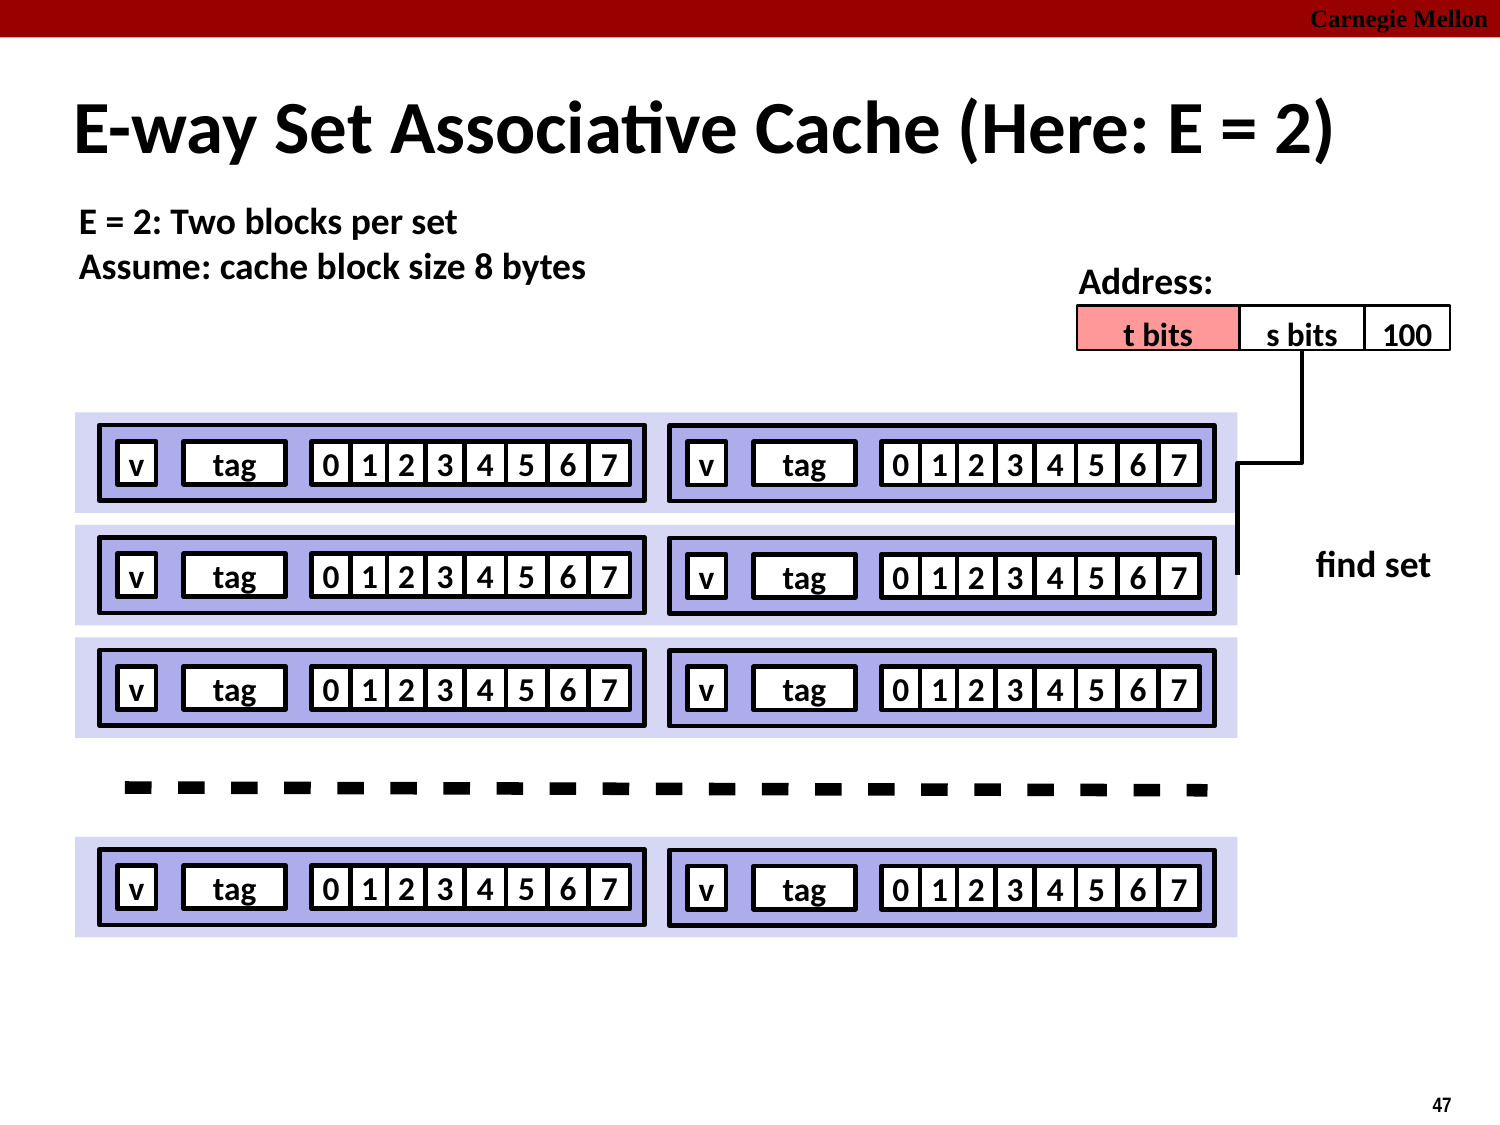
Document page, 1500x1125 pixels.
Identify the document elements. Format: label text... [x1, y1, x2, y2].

text_box tag [753, 554, 856, 598]
text_box 1 [350, 865, 387, 909]
text_box 4 [1034, 441, 1076, 485]
text_box 1 [350, 441, 387, 485]
text_box 6 [548, 553, 589, 597]
text_box 3 [995, 666, 1034, 710]
text_box 2 [957, 666, 995, 710]
text_box 4 [1034, 866, 1076, 910]
text_box 7 [589, 441, 630, 485]
text_box 7 [1159, 866, 1200, 910]
text_box 4 [1034, 554, 1076, 598]
text_box 6 [548, 666, 589, 710]
text_box 0 [311, 865, 350, 909]
text_box 0 [881, 666, 920, 710]
text_box 1 [920, 441, 957, 485]
text_box 5 [1076, 866, 1118, 910]
text_box 4 [464, 865, 506, 909]
text_box 2 [387, 865, 425, 909]
text_box 3 [425, 553, 464, 597]
text_box 0 [881, 441, 920, 485]
text_box 6 [1118, 666, 1159, 710]
text_box 5 [506, 553, 548, 597]
text_box E = 2: Two blocks per set Assume: cache block size 8 bytes [64, 189, 602, 295]
text_box [75, 524, 1238, 626]
text_box 100 [1364, 305, 1450, 350]
text_box 7 [589, 666, 630, 710]
text_box v [687, 554, 726, 598]
text_box s bits [1239, 305, 1364, 350]
text_box tag [183, 666, 286, 710]
text_box 5 [1076, 554, 1118, 598]
text_box 3 [995, 866, 1034, 910]
text_box tag [183, 441, 286, 485]
text_box 4 [464, 553, 506, 597]
text_box 7 [1159, 666, 1200, 710]
text_box 2 [387, 666, 425, 710]
text_box [75, 836, 1238, 938]
text_box 4 [464, 666, 506, 710]
text_box 6 [548, 441, 589, 485]
text_box 7 [589, 865, 630, 909]
text_box 3 [425, 441, 464, 485]
text_box 2 [957, 441, 995, 485]
text_box 4 [1034, 666, 1076, 710]
text_box v [117, 666, 156, 710]
text_box tag [183, 865, 286, 909]
text_box 1 [920, 866, 957, 910]
text_box [75, 412, 1238, 513]
text_box v [687, 441, 726, 485]
text_box v [687, 866, 726, 910]
text_box v [117, 441, 156, 485]
text_box 1 [350, 553, 387, 597]
text_box tag [753, 866, 856, 910]
text_box 6 [1118, 554, 1159, 598]
text_box 6 [1118, 866, 1159, 910]
text_box 1 [920, 554, 957, 598]
text_box 5 [506, 666, 548, 710]
text_box 2 [387, 553, 425, 597]
text_box Address: [1063, 249, 1229, 310]
text_box 5 [506, 441, 548, 485]
text_box 6 [1118, 441, 1159, 485]
text_box tag [183, 553, 286, 597]
text_box 5 [1076, 441, 1118, 485]
text_box 4 [464, 441, 506, 485]
text_box t bits [1077, 305, 1239, 350]
text_box 1 [920, 666, 957, 710]
text_box v [117, 553, 156, 597]
text_box 7 [1159, 554, 1200, 598]
text_box 0 [311, 666, 350, 710]
text_box 3 [995, 441, 1034, 485]
text_box 0 [881, 866, 920, 910]
text_box 6 [548, 865, 589, 909]
text_box find set [1300, 532, 1447, 593]
text_box 2 [387, 441, 425, 485]
text_box 2 [957, 554, 995, 598]
text_box 7 [589, 553, 630, 597]
text_box [75, 637, 1238, 738]
title E-way Set Associative Cache (Here: E = 2) [58, 71, 1365, 197]
text_box 0 [311, 441, 350, 485]
text_box 3 [425, 666, 464, 710]
text_box 0 [881, 554, 920, 598]
text_box 3 [425, 865, 464, 909]
text_box v [687, 666, 726, 710]
text_box 1 [350, 666, 387, 710]
text_box 2 [957, 866, 995, 910]
text_box tag [753, 666, 856, 710]
text_box 5 [1076, 666, 1118, 710]
text_box 0 [311, 553, 350, 597]
text_box 3 [995, 554, 1034, 598]
text_box v [117, 865, 156, 909]
text_box tag [753, 441, 856, 485]
text_box 5 [506, 865, 548, 909]
text_box 7 [1159, 441, 1200, 485]
